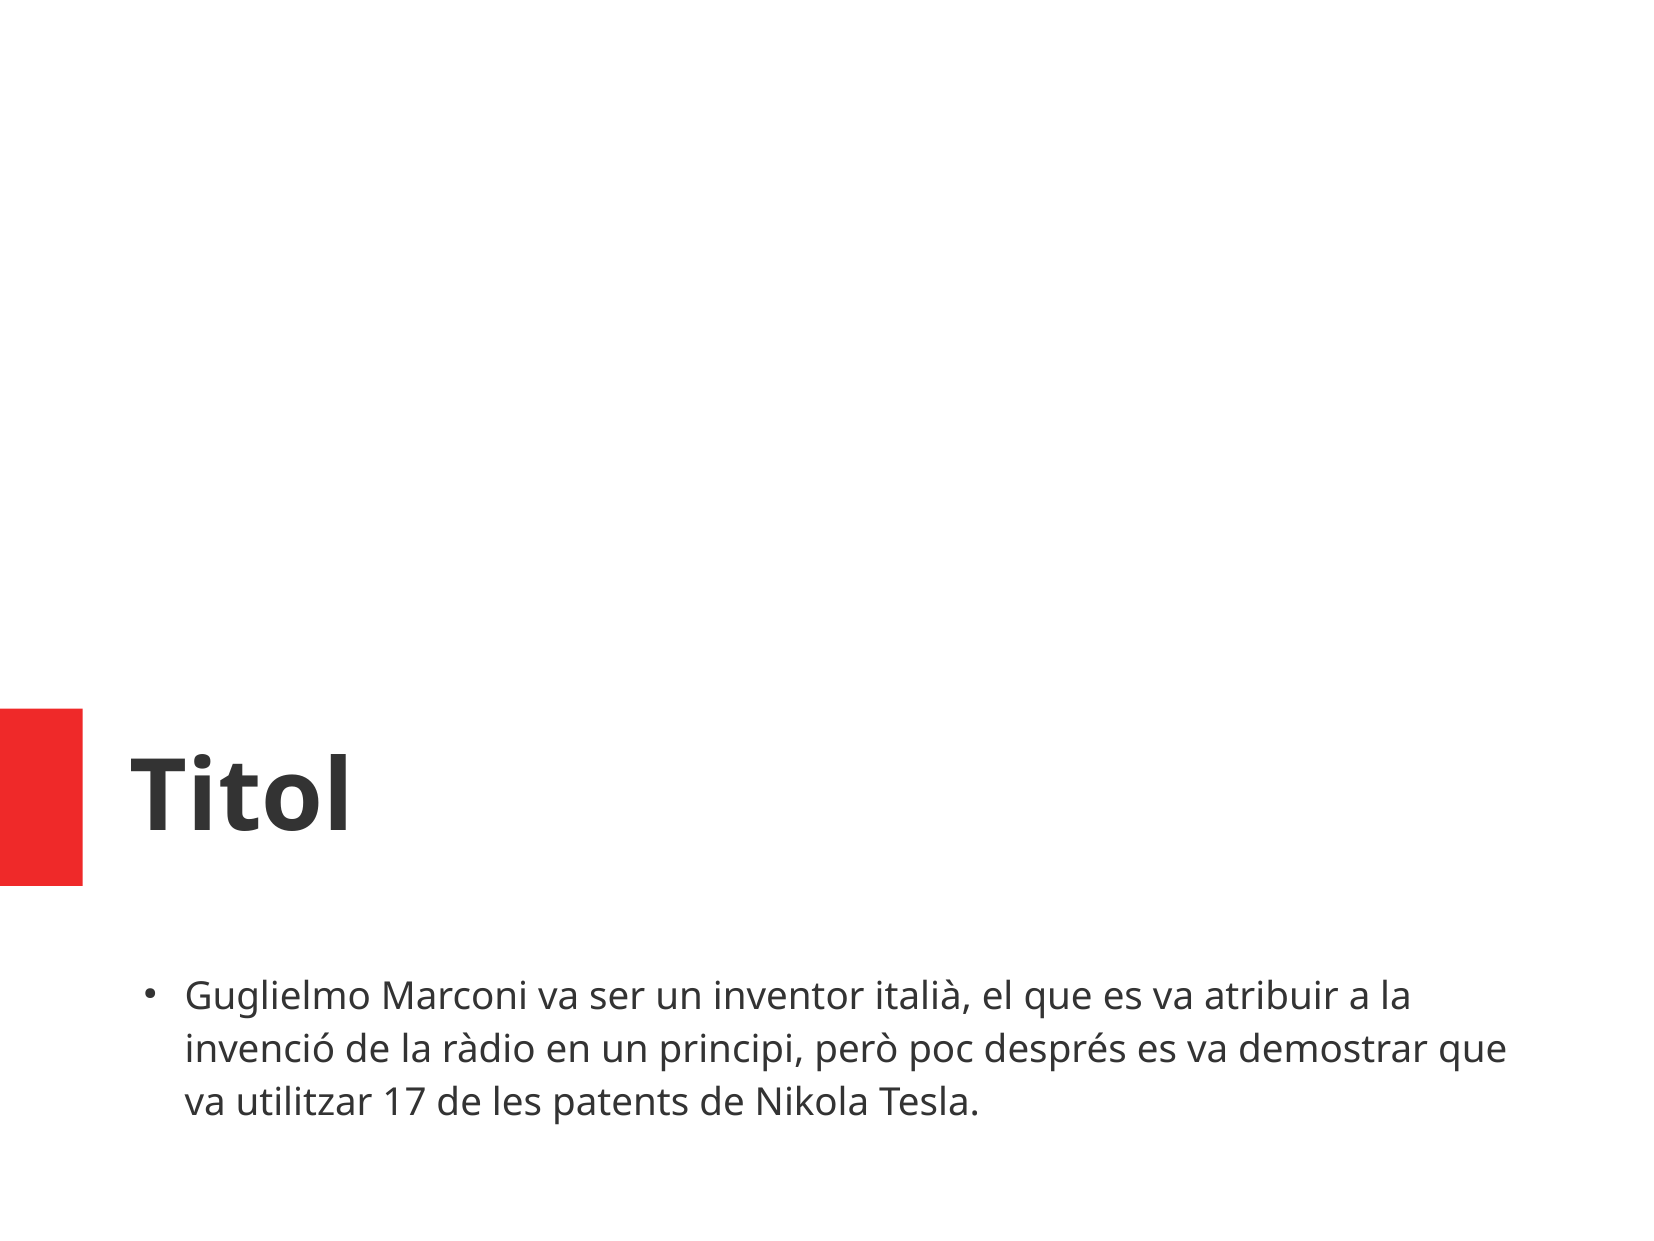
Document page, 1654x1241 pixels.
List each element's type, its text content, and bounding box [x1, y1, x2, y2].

list Guglielmo Marconi va ser un inventor italià, el que es va atribuir a la invenció de la ràdio en un principi, però poc després es va demostrar que va utilitzar 17 de les patents de Nikola Tesla. [129, 968, 1536, 1130]
title Titol [129, 616, 1536, 966]
